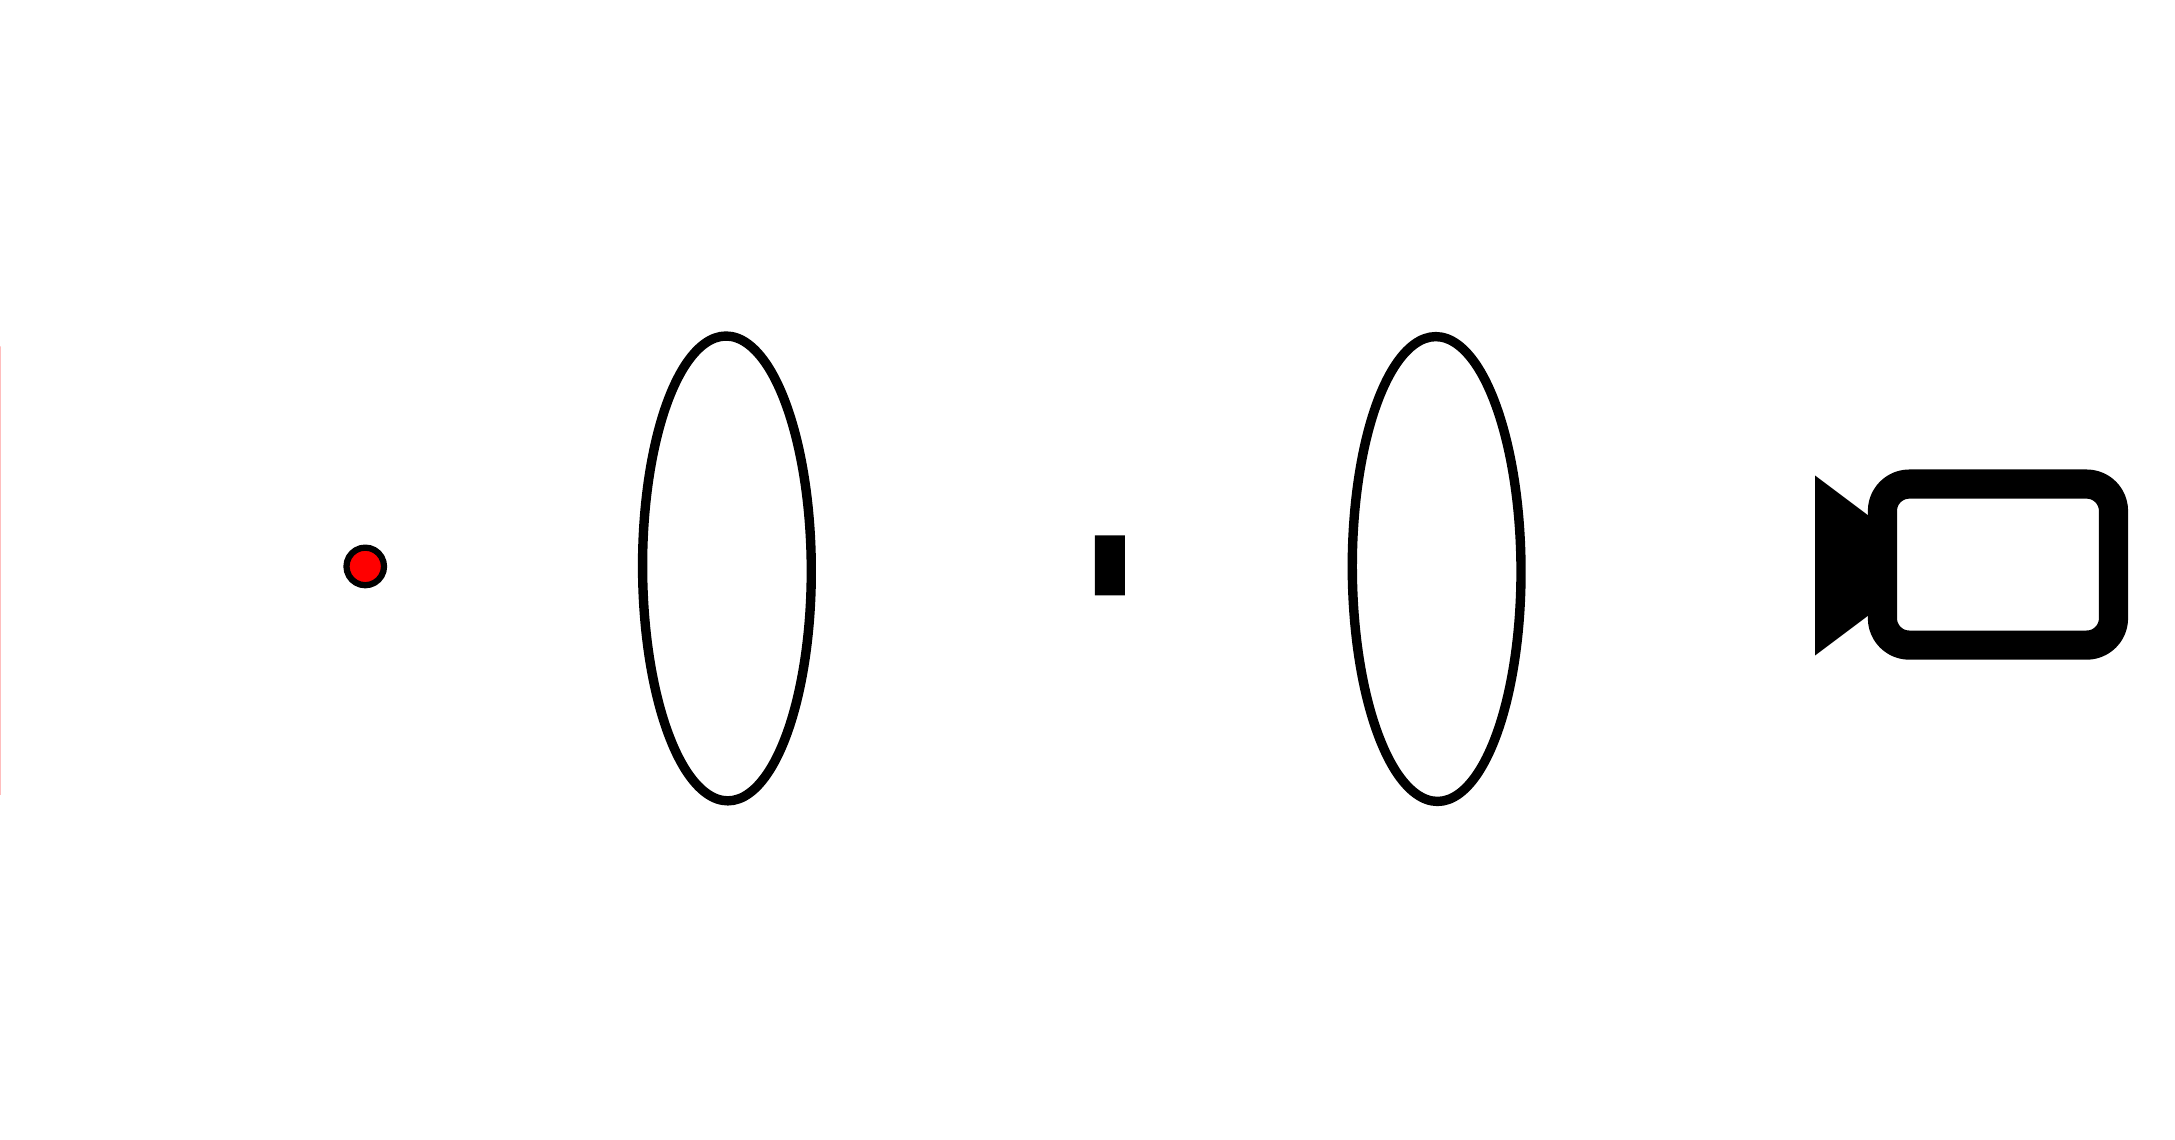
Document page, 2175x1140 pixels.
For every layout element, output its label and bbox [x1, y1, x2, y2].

text_box [642, 336, 812, 801]
text_box [1094, 535, 1125, 596]
text_box [1352, 336, 1522, 802]
text_box [1882, 484, 2114, 646]
text_box [346, 547, 385, 586]
text_box [1815, 475, 1876, 656]
